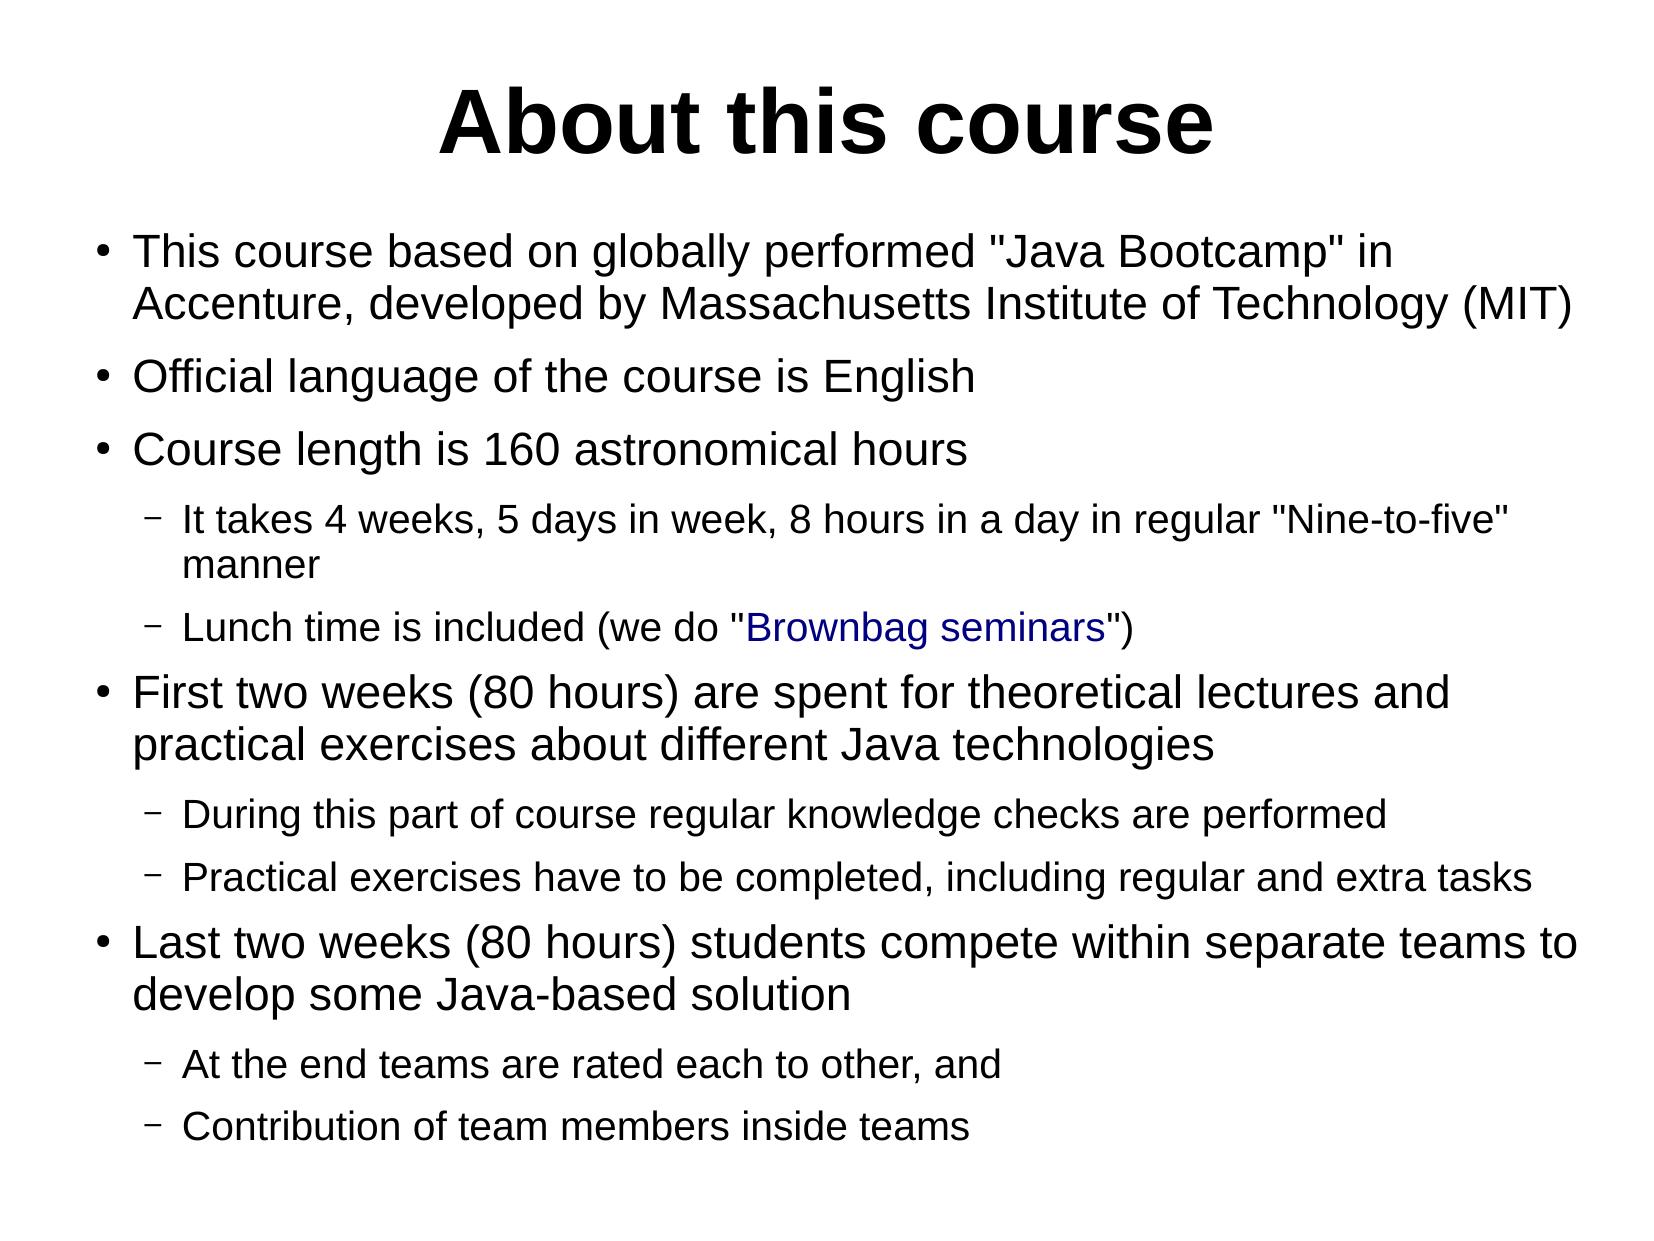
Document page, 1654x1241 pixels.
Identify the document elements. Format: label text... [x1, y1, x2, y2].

list This course based on globally performed "Java Bootcamp" in Accenture, developed by Massachusetts Institute of Technology (MIT) Official language of the course is English Course length is 160 astronomical hours It takes 4 weeks, 5 days in week, 8 hours in a day in regular "Nine-to-five" manner Lunch time is included (we do "Brownbag seminars") First two weeks (80 hours) are spent for theoretical lectures and practical exercises about different Java technologies During this part of course regular knowledge checks are performed Practical exercises have to be completed, including regular and extra tasks Last two weeks (80 hours) students compete within separate teams to develop some Java-based solution At the end teams are rated each to other, and Contribution of team members inside teams [82, 225, 1591, 1186]
title About this course [82, 49, 1571, 196]
